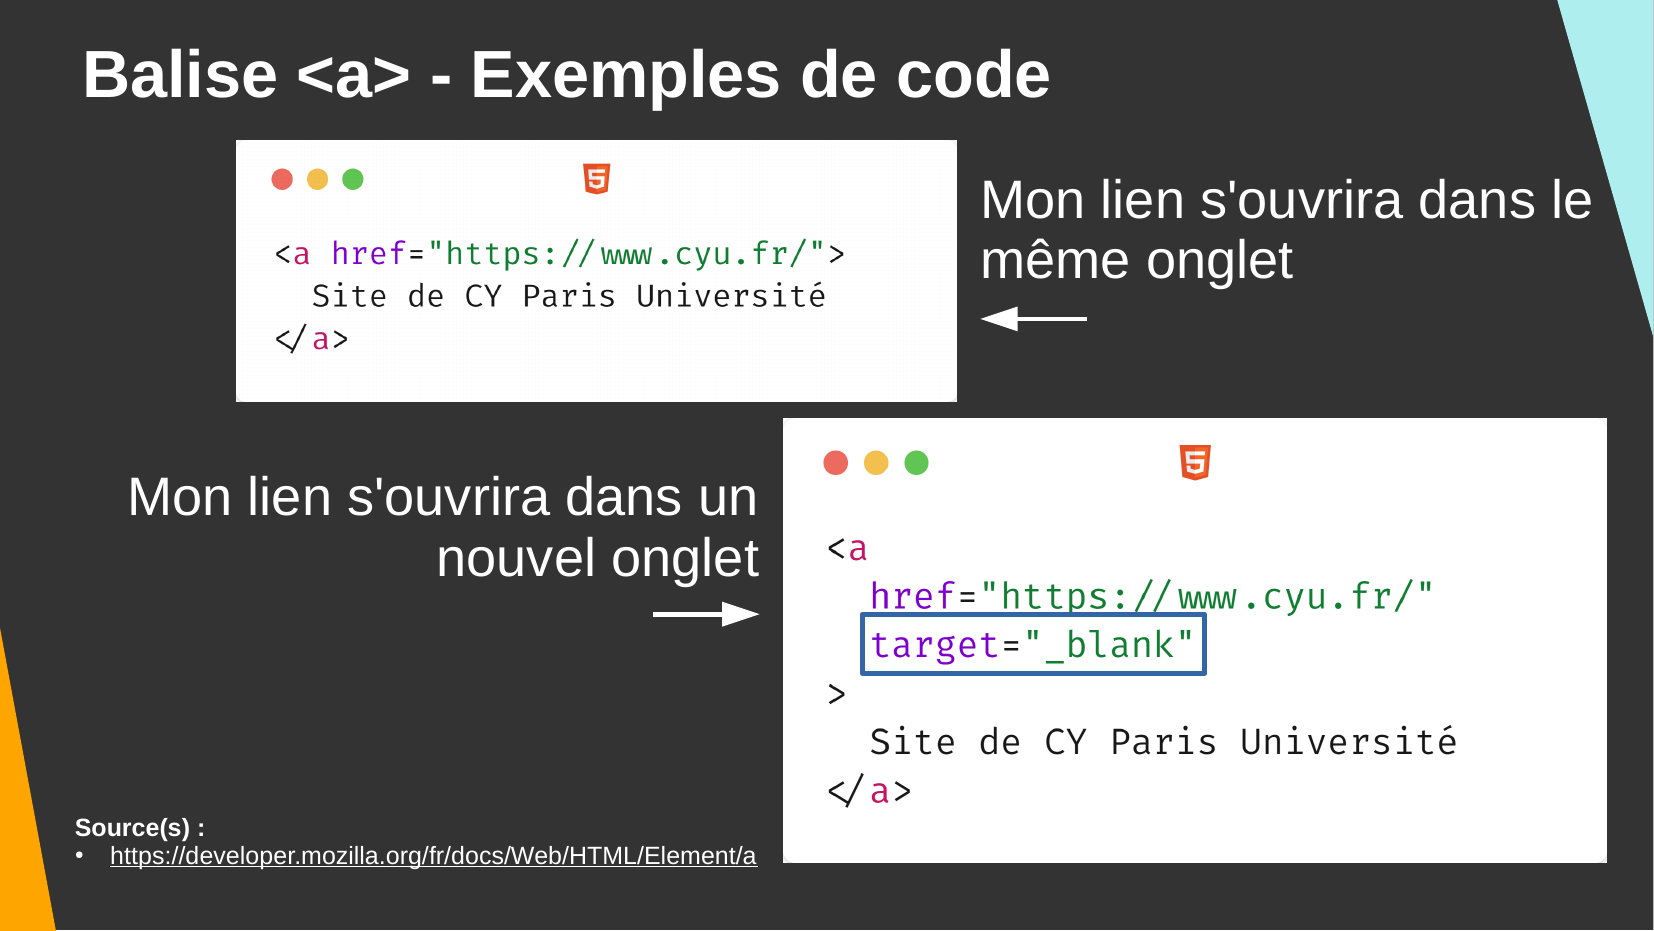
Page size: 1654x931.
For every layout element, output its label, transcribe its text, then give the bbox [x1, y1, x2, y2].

text_box [0, 627, 56, 931]
title Balise <a> - Exemples de code [82, 37, 1571, 114]
title Mon lien s'ouvrira dans le même onglet [980, 169, 1622, 319]
title Mon lien s'ouvrira dans un nouvel onglet [82, 466, 760, 591]
picture [783, 418, 1607, 863]
picture [236, 140, 957, 402]
text_box [1557, 0, 1654, 340]
text_box Source(s) : https://developer.mozilla.org/fr/docs/Web/HTML/Element/a [60, 806, 1546, 931]
